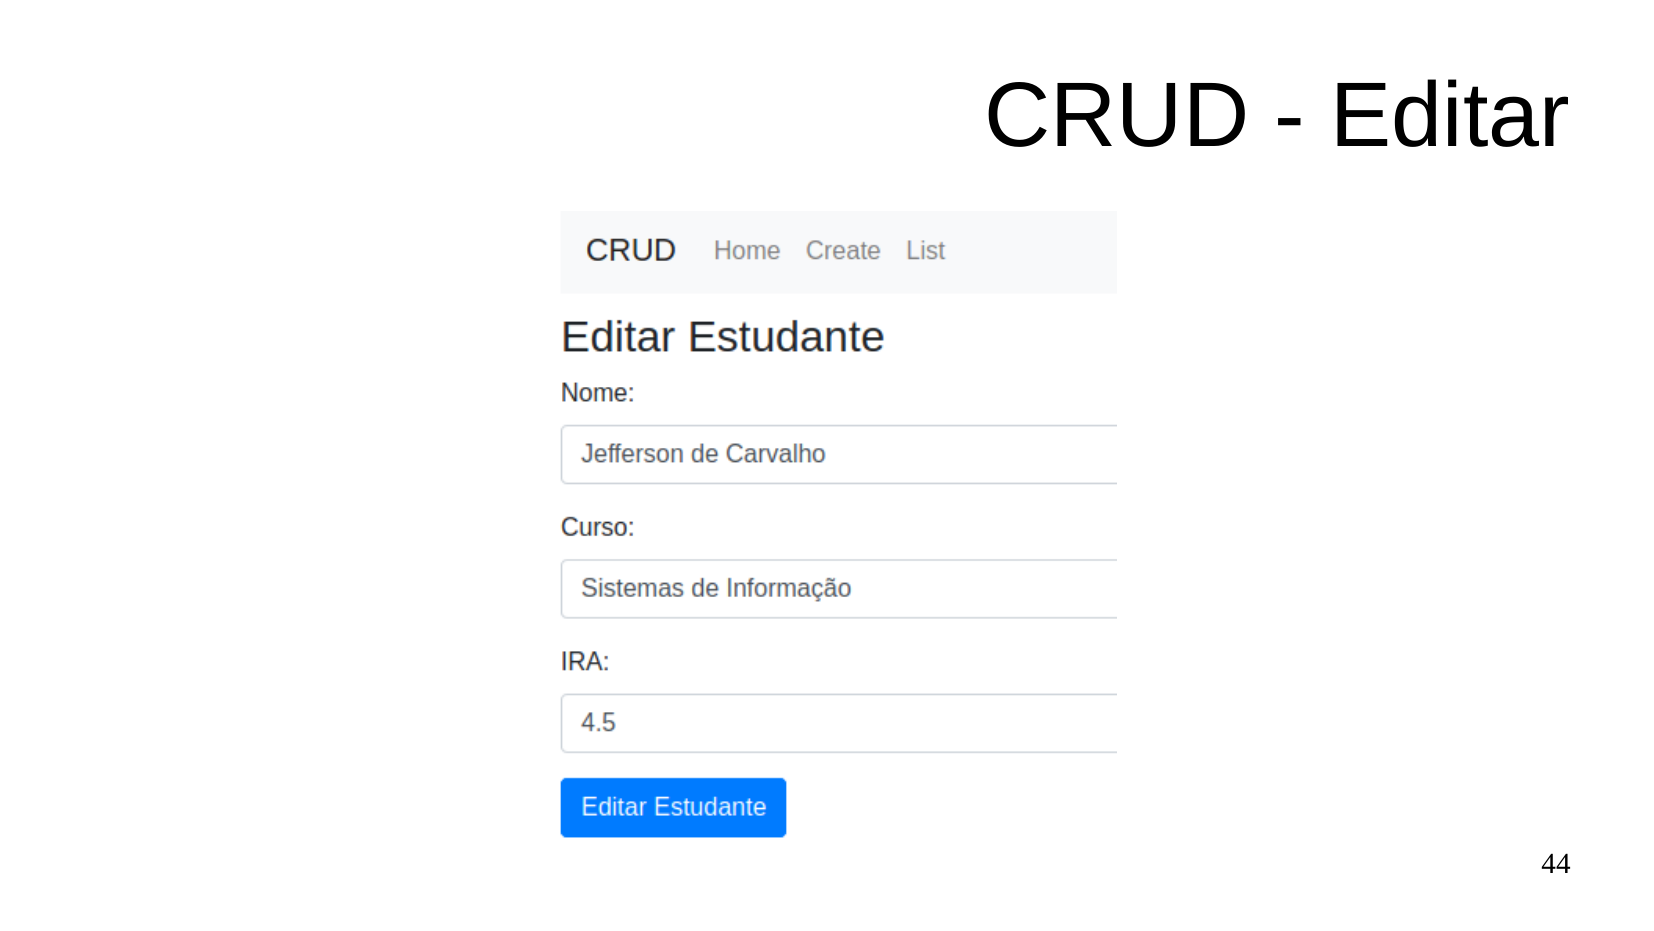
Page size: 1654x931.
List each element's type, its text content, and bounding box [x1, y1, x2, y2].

picture [525, 211, 1117, 859]
title CRUD - Editar [82, 37, 1571, 193]
